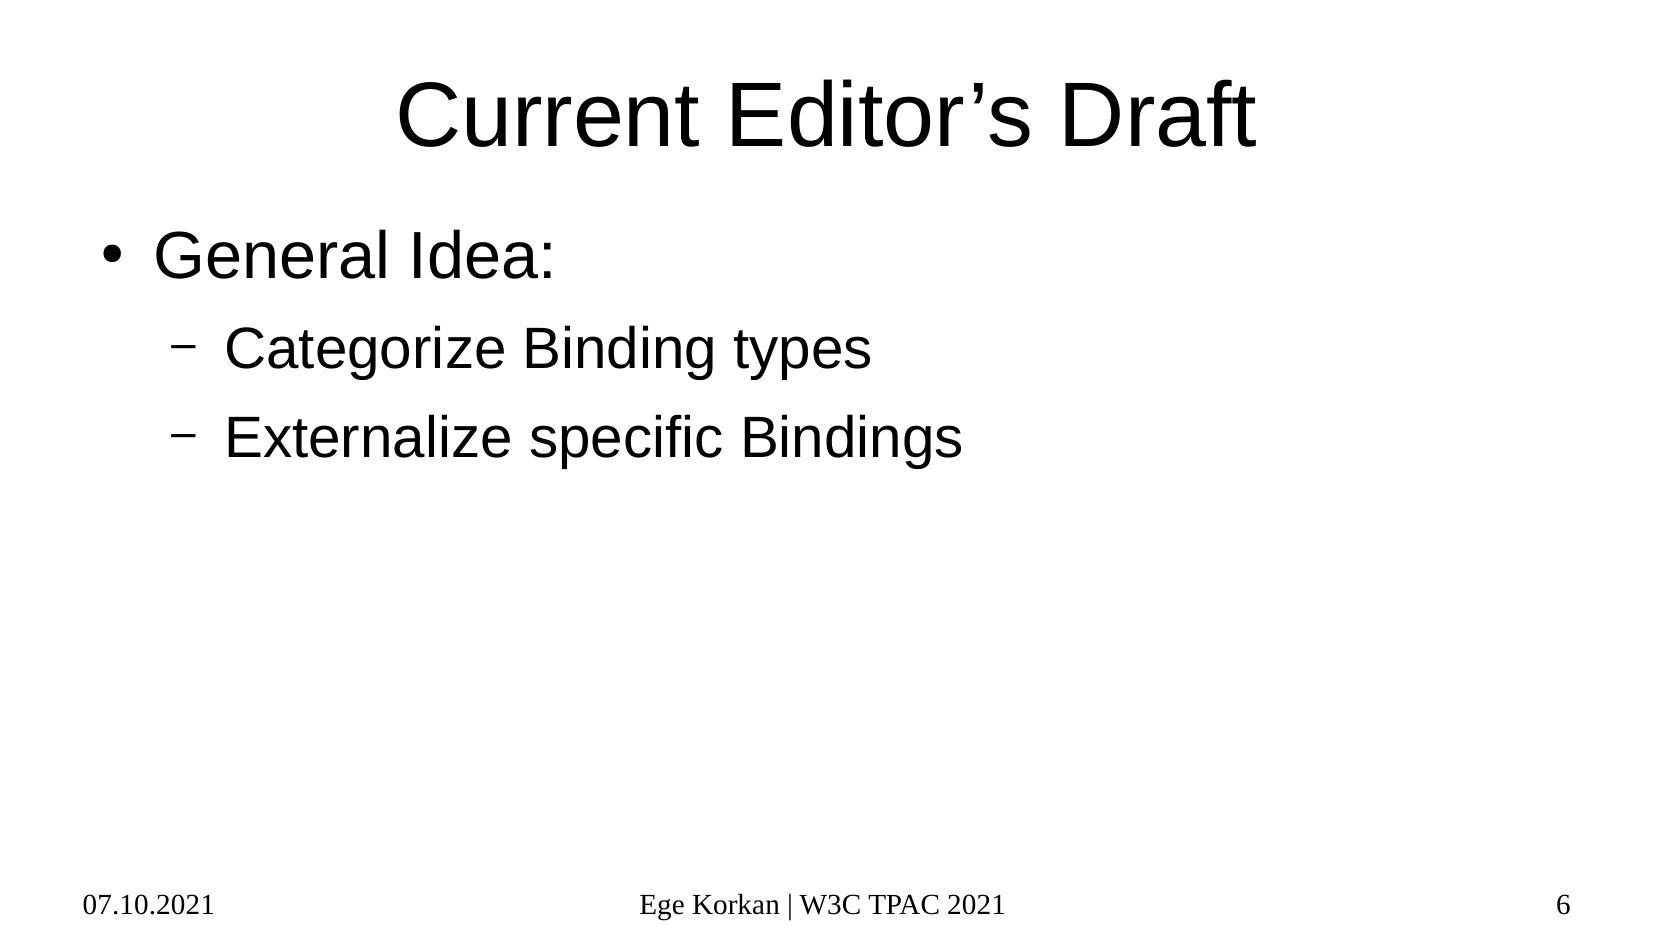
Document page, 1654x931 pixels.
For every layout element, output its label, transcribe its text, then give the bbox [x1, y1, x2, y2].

list General Idea: Categorize Binding types Externalize specific Bindings [82, 217, 1571, 758]
title Current Editor’s Draft [82, 37, 1571, 193]
